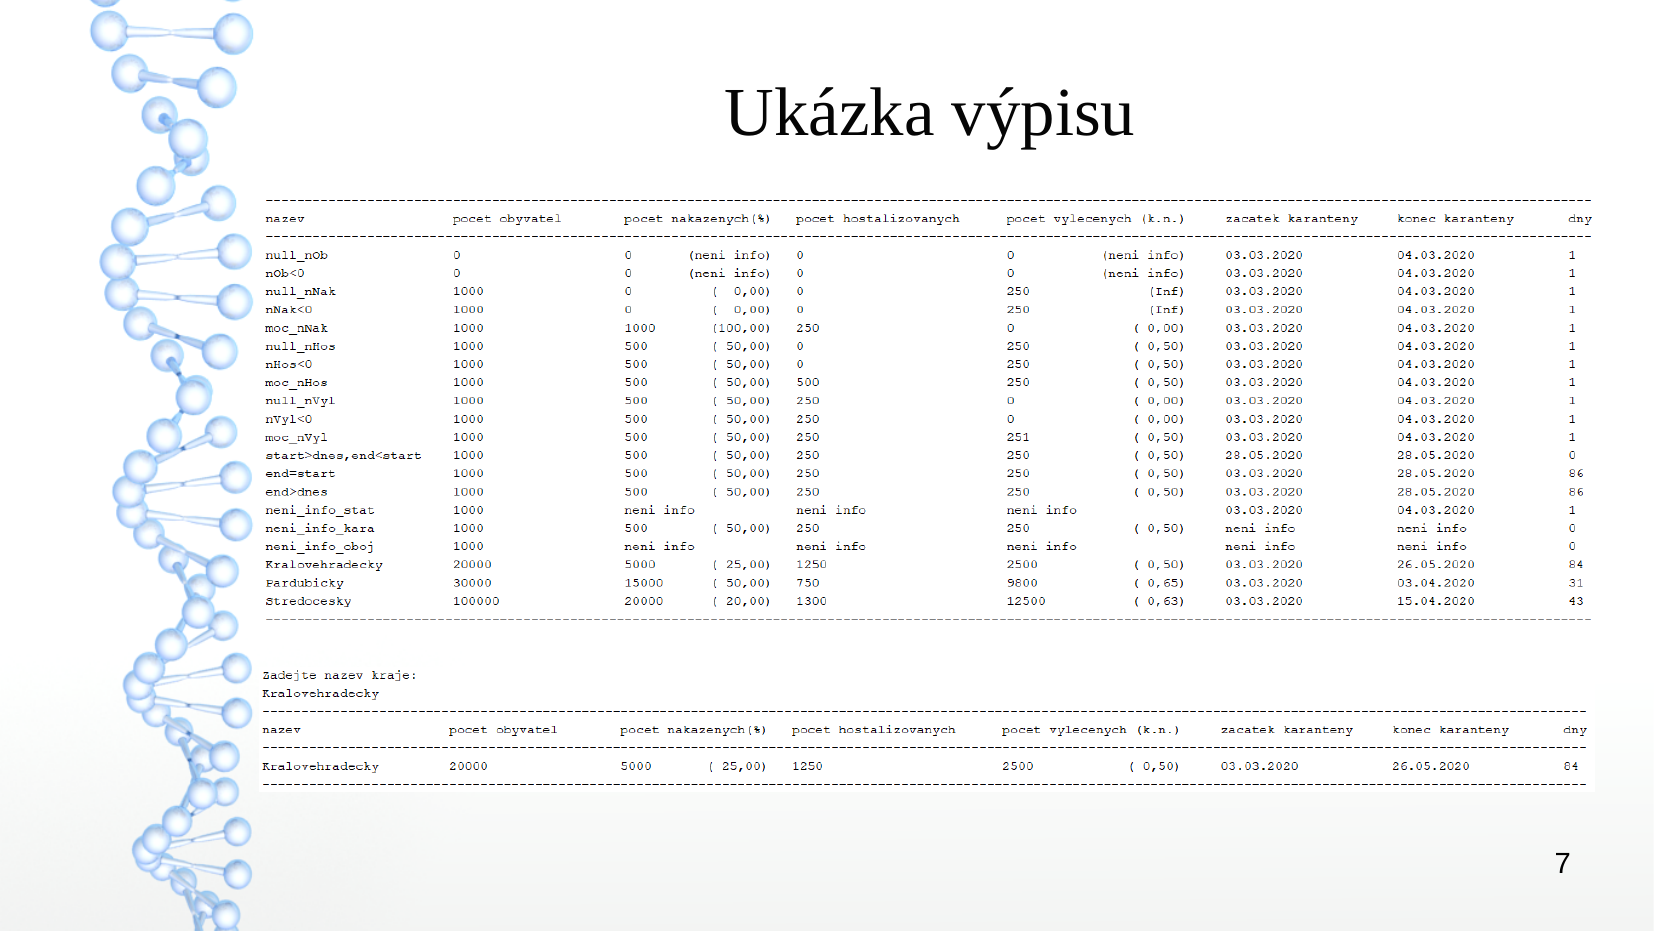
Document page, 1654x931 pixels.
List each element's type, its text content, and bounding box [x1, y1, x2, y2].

picture [0, 0, 1654, 931]
title Ukázka výpisu [265, 35, 1595, 189]
